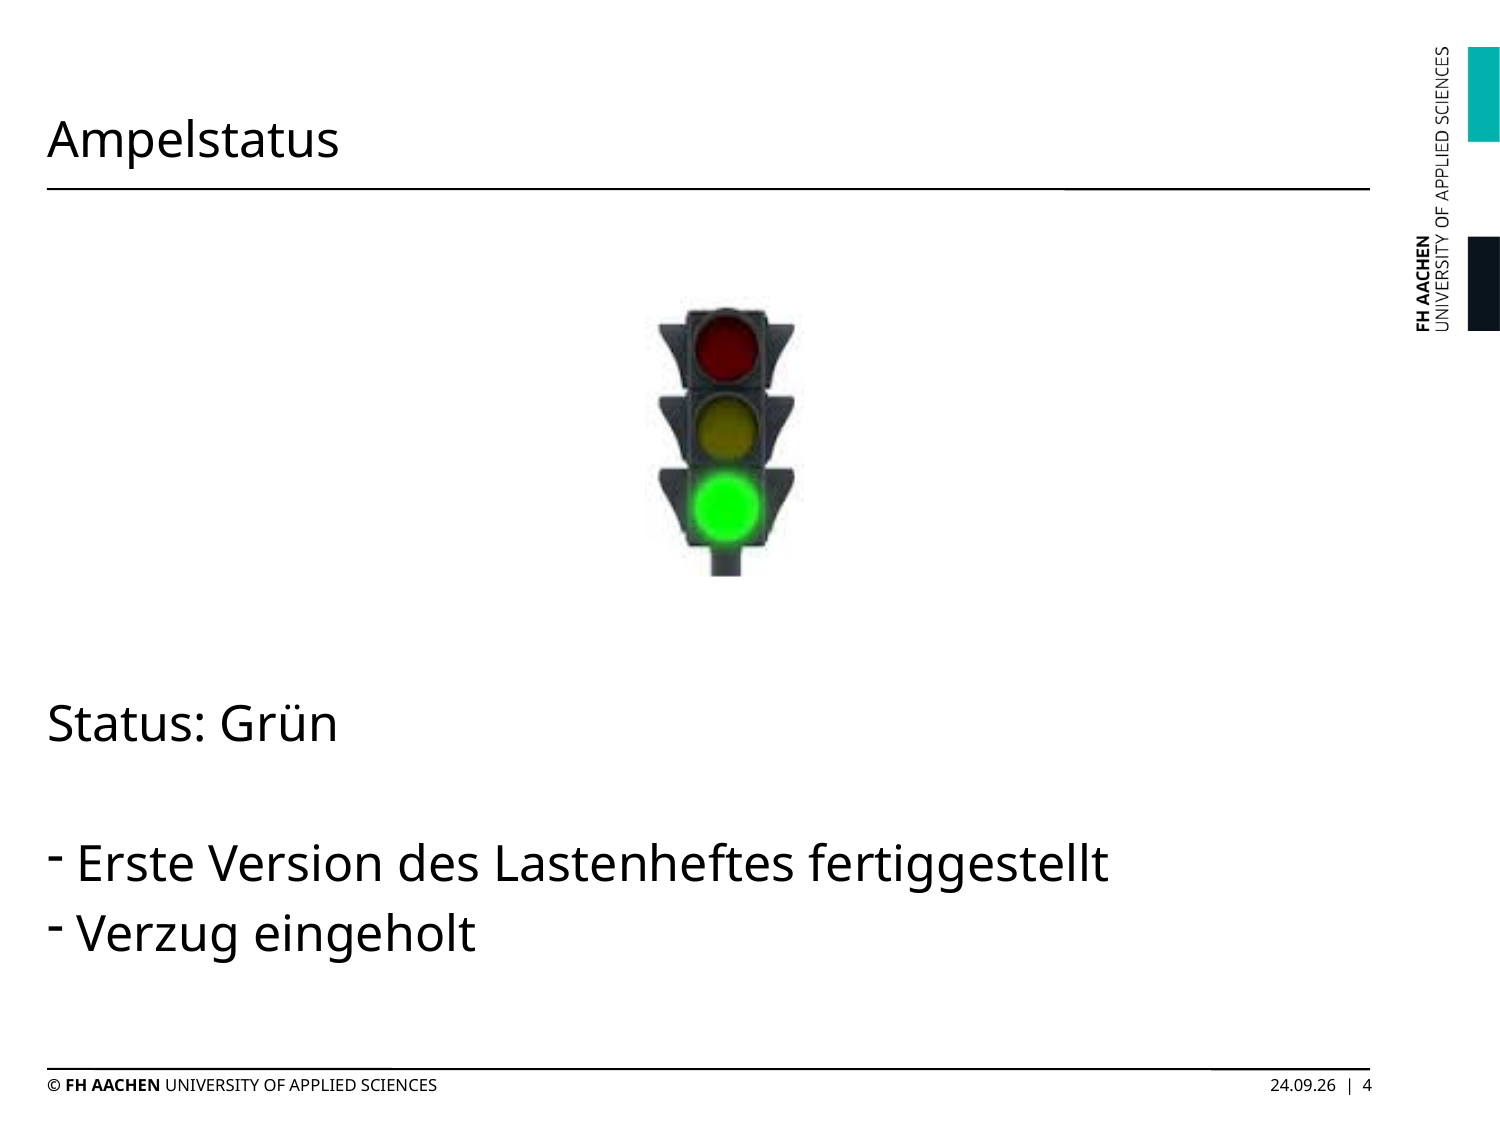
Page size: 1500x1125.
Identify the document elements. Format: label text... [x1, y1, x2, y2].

list Status: Grün Erste Version des Lastenheftes fertiggestellt Verzug eingeholt [47, 691, 1372, 1040]
picture [1404, 47, 1500, 331]
picture [645, 283, 804, 591]
title Ampelstatus [47, 47, 1370, 166]
